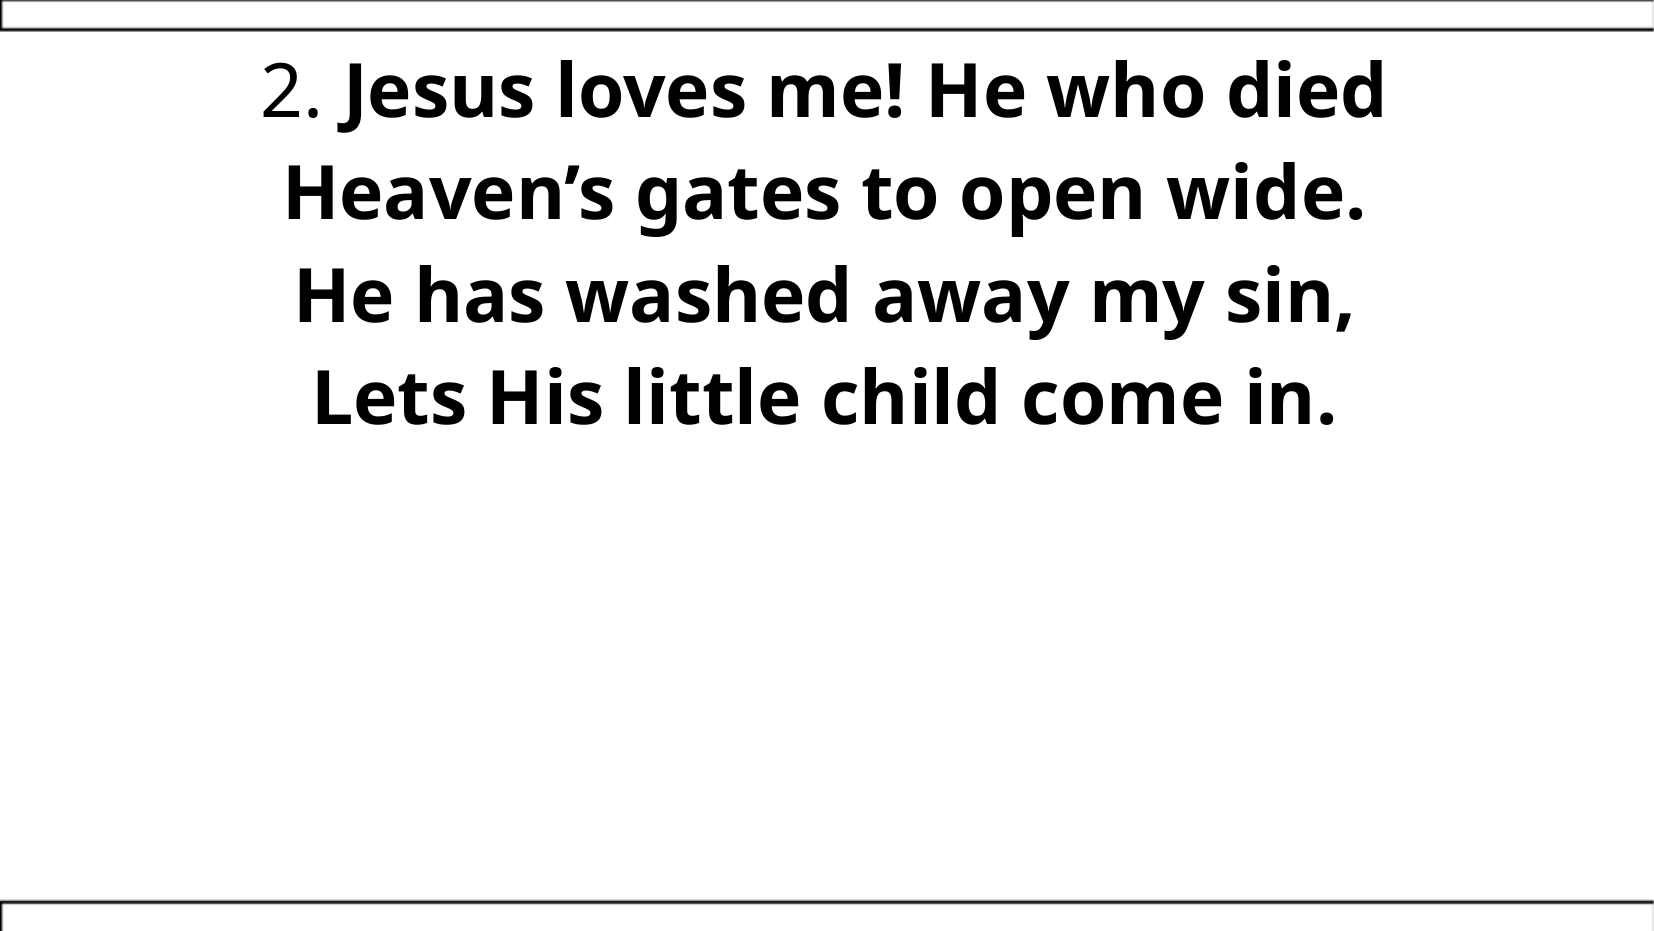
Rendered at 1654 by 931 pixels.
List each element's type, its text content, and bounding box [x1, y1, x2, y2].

text_box 2. Jesus loves me! He who died Heaven’s gates to open wide. He has washed away my sin, Lets His little child come in. [105, 30, 1546, 445]
picture [0, 0, 1654, 931]
